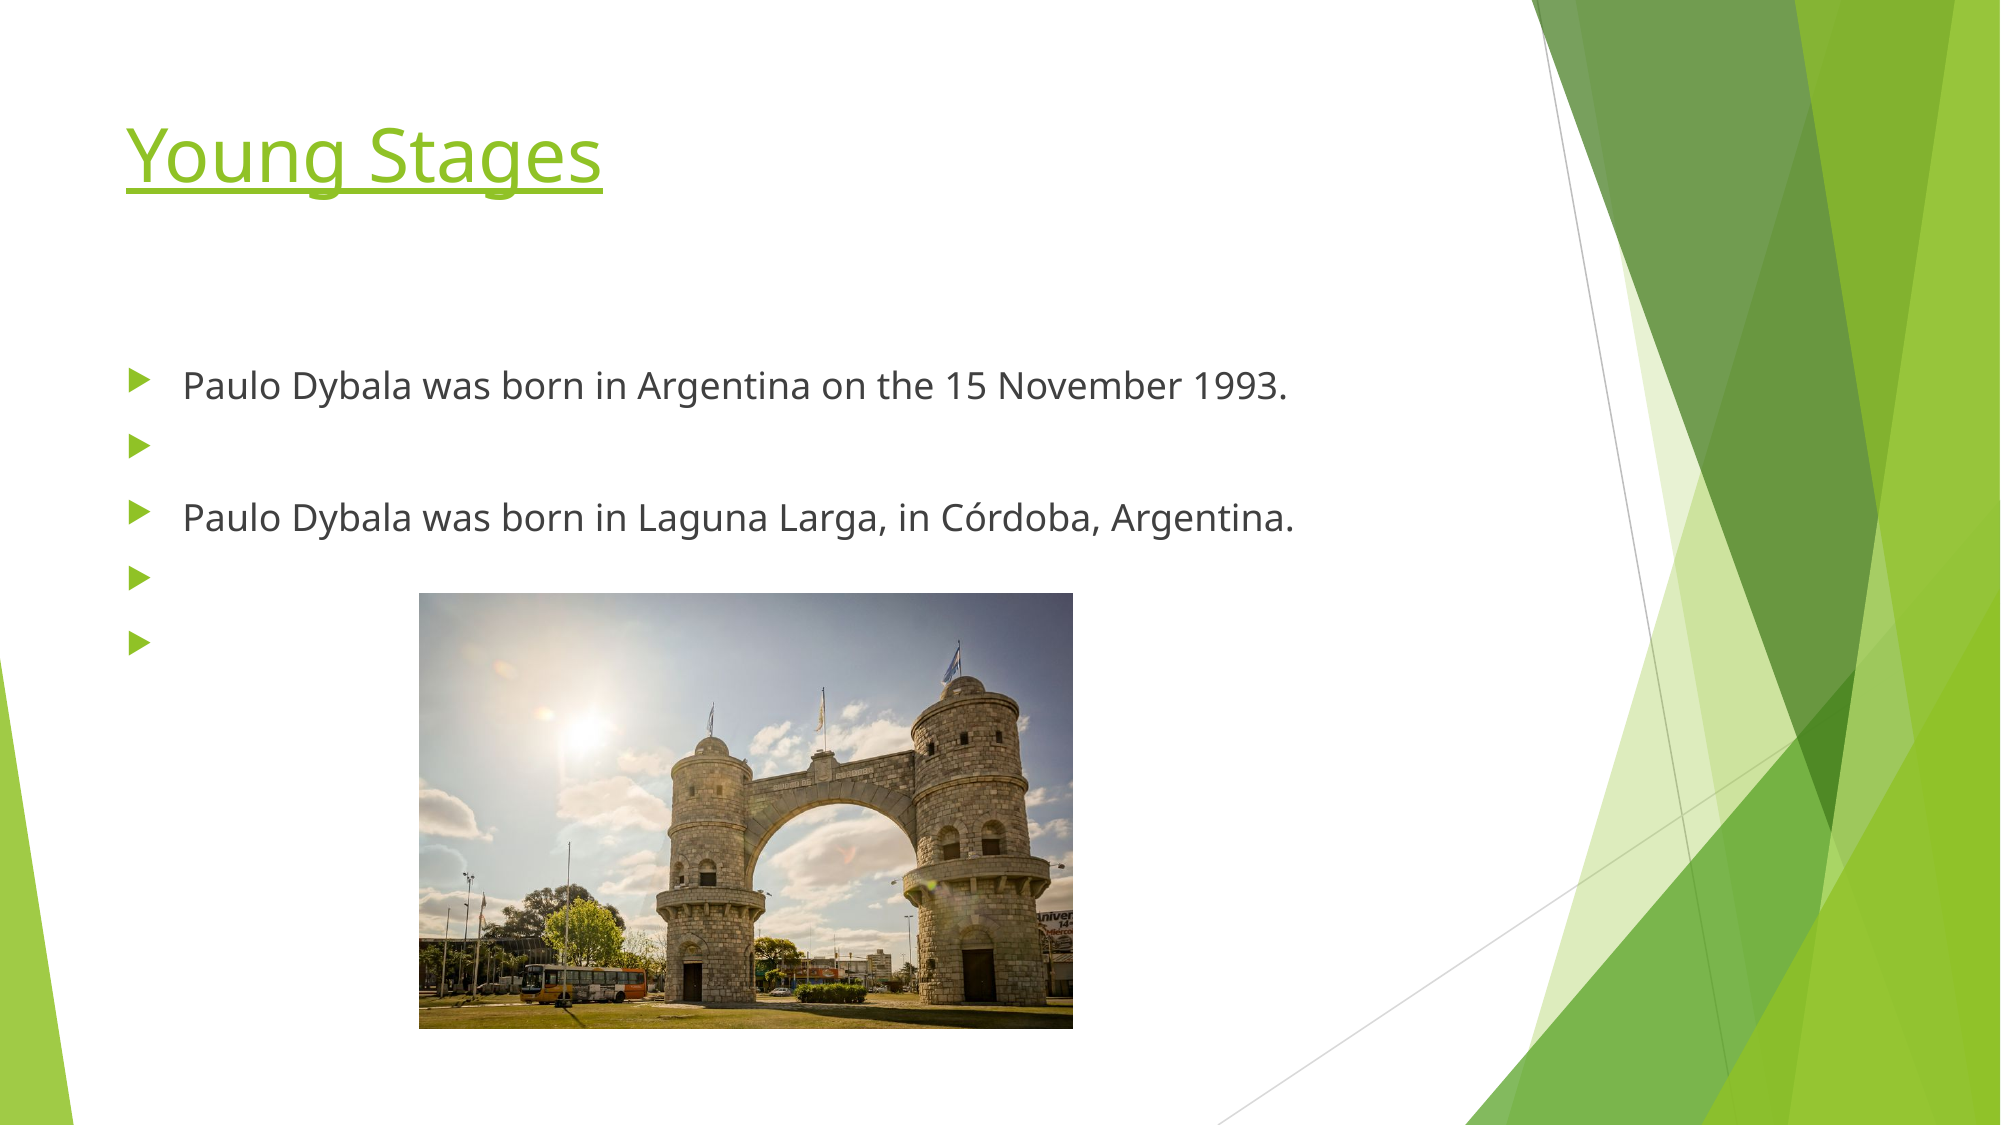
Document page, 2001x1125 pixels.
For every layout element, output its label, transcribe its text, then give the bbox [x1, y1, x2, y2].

picture [419, 593, 1073, 1029]
list Paulo Dybala was born in Argentina on the 15 November 1993. Paulo Dybala was born in Laguna Larga, in Córdoba, Argentina. [111, 354, 1522, 992]
title Young Stages [111, 99, 1522, 317]
